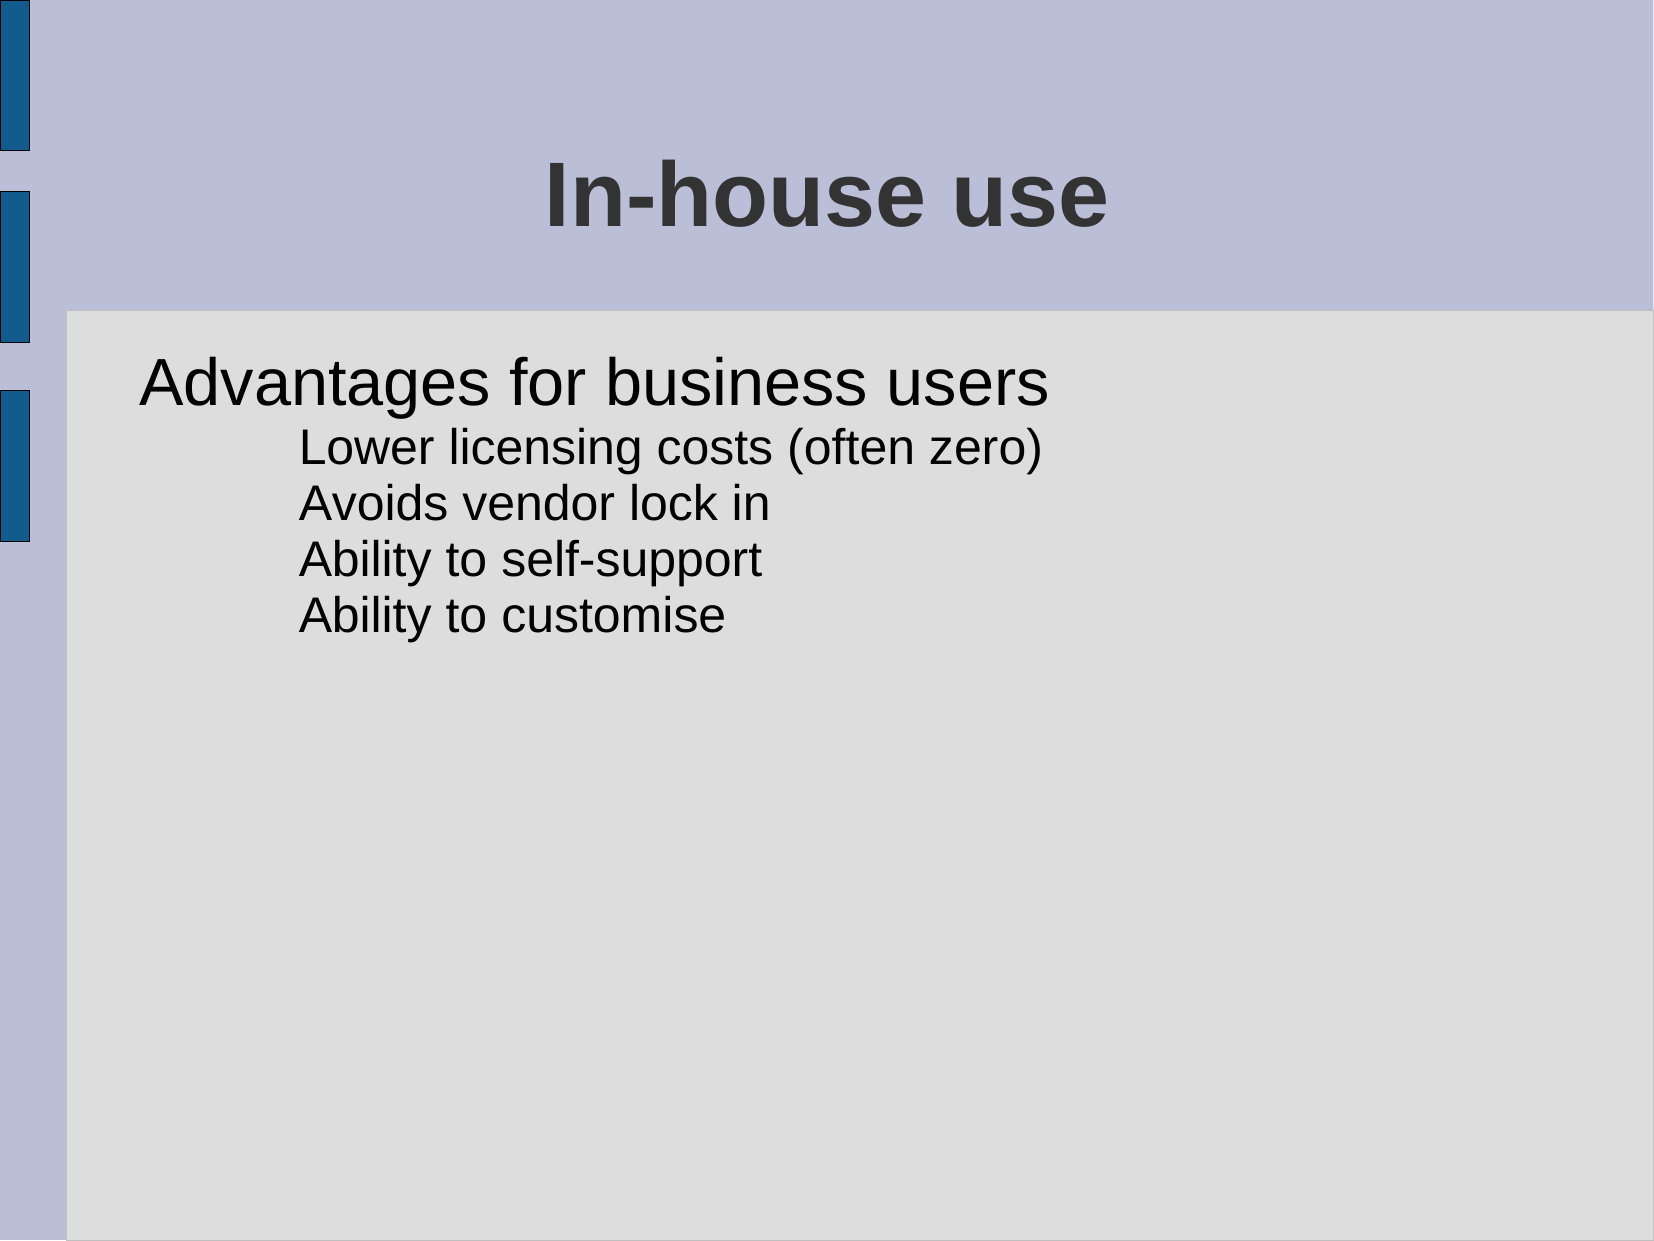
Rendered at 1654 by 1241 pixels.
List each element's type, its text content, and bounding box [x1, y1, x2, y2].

list Advantages for business users Lower licensing costs (often zero) Avoids vendor lock in Ability to self-support Ability to customise [121, 344, 1534, 1112]
title In-house use [121, 98, 1534, 291]
